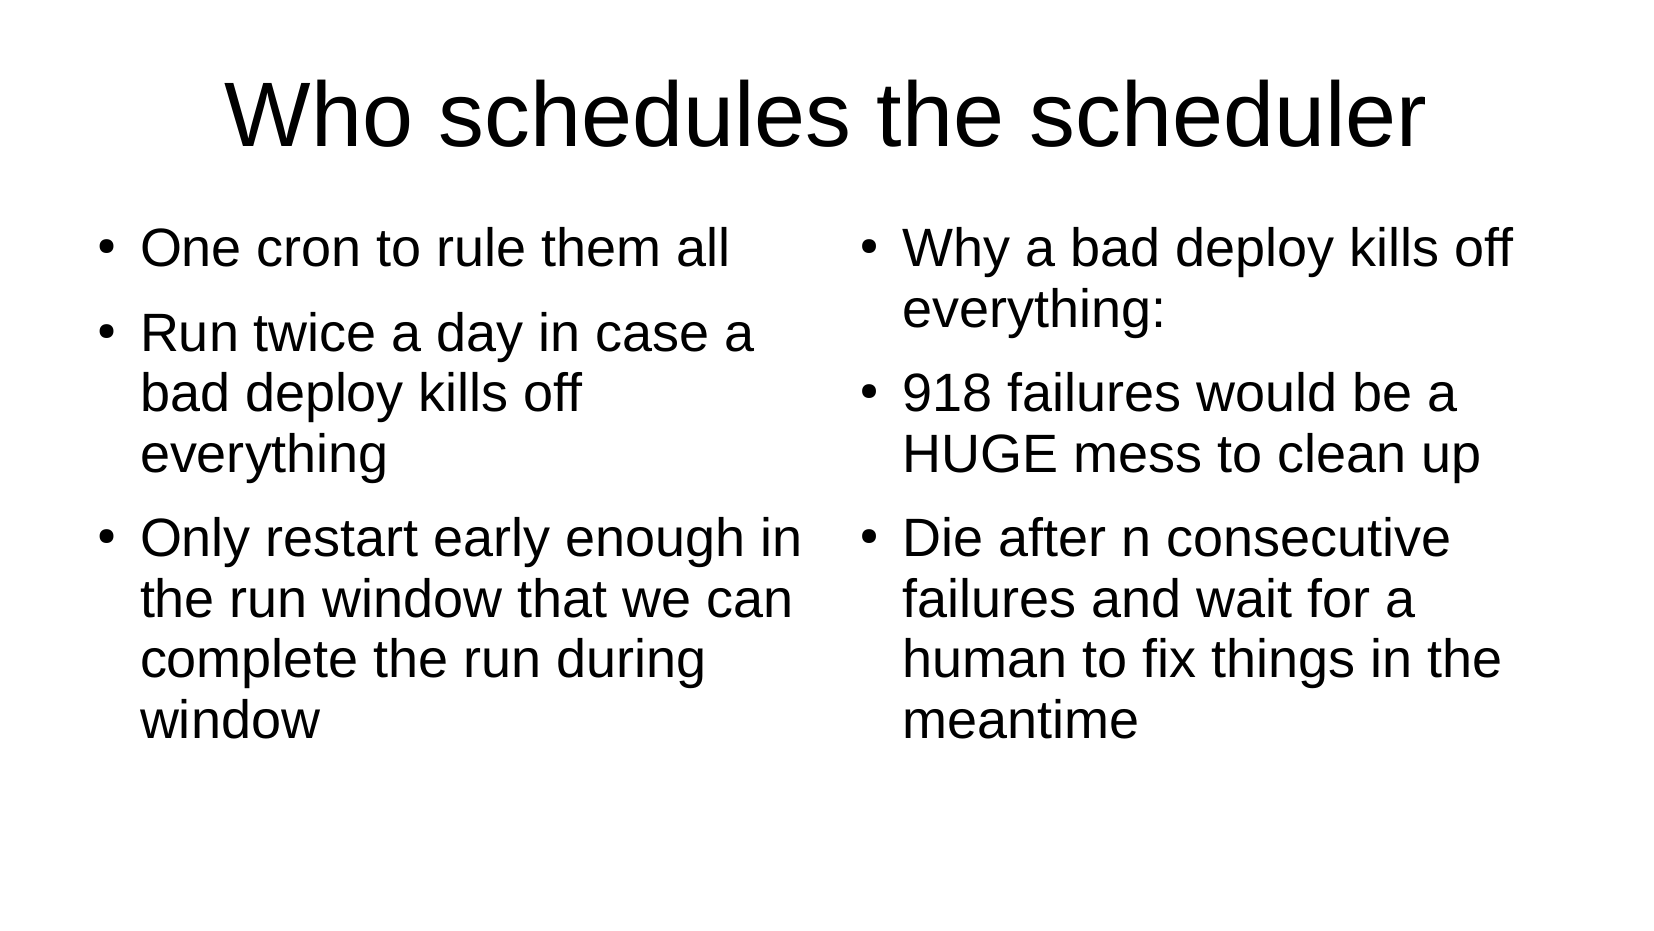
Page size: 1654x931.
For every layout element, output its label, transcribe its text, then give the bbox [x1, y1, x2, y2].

list Why a bad deploy kills off everything: 918 failures would be a HUGE mess to clean up Die after n consecutive failures and wait for a human to fix things in the meantime [845, 217, 1572, 758]
list One cron to rule them all Run twice a day in case a bad deploy kills off everything Only restart early enough in the run window that we can complete the run during window [82, 217, 809, 758]
title Who schedules the scheduler [82, 37, 1571, 193]
